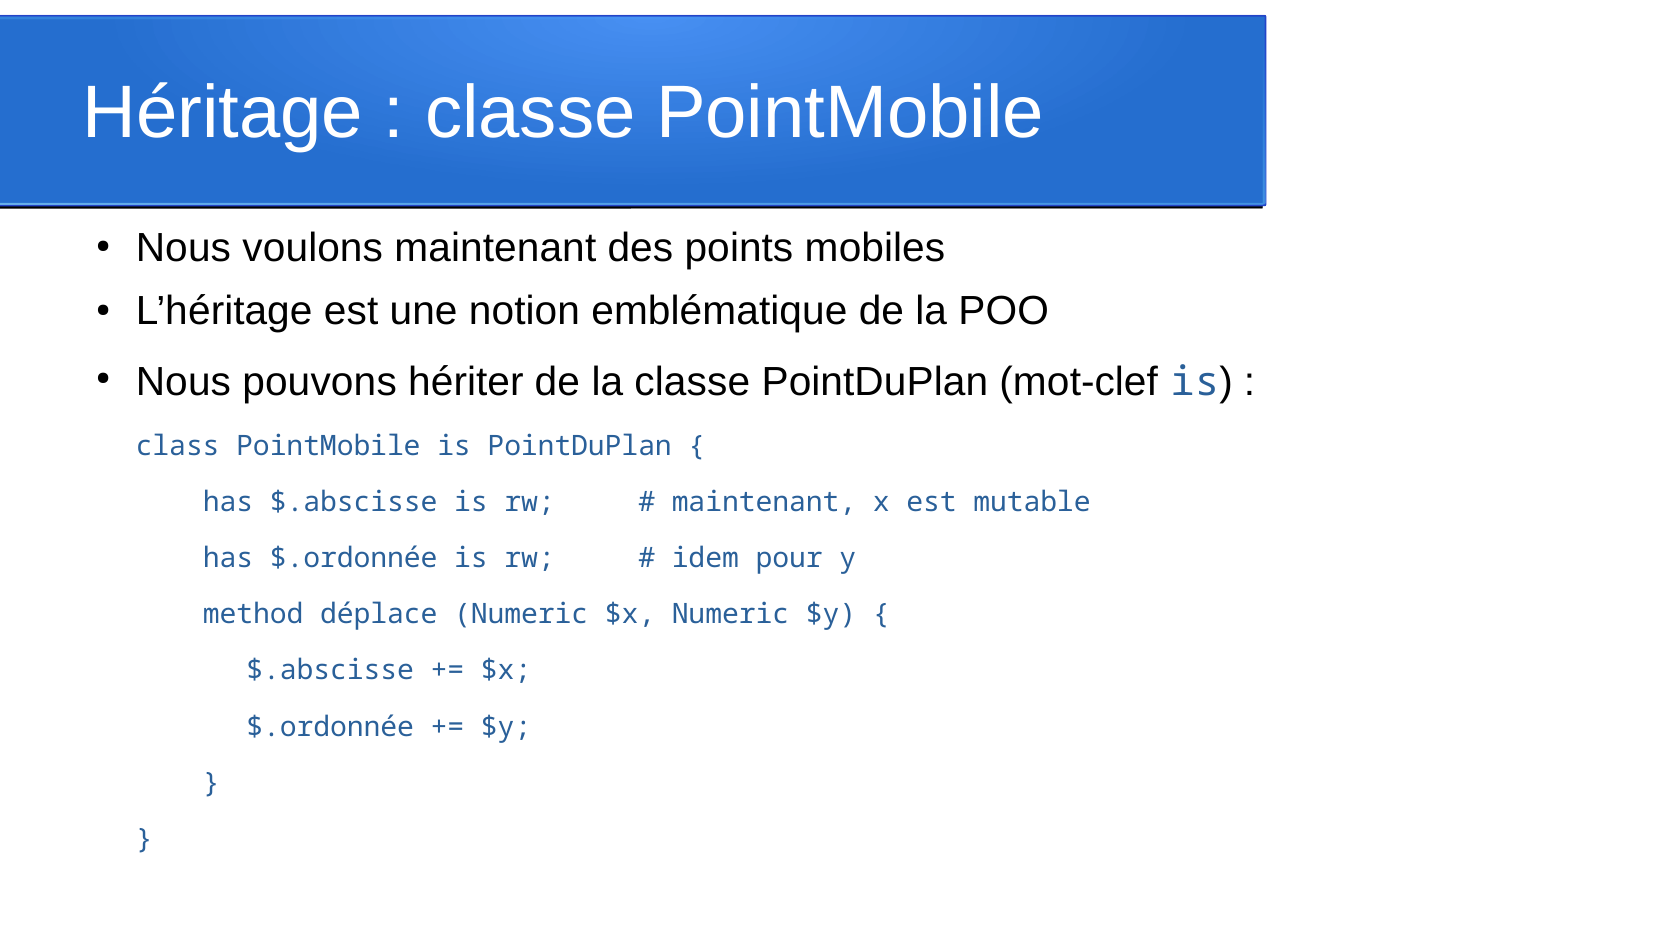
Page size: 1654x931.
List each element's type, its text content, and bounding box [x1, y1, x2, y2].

title Héritage : classe PointMobile [82, 35, 1235, 189]
picture [0, 13, 1270, 212]
list Nous voulons maintenant des points mobiles L’héritage est une notion emblématique de la POO Nous pouvons hériter de la classe PointDuPlan (mot-clef is) : class PointMobile is PointDuPlan { has $.abscisse is rw; # maintenant, x est mutable has $.ordonnée is rw; # idem pour y method déplace (Numeric $x, Numeric $y) { $.abscisse += $x; $.ordonnée += $y; } } [82, 224, 1571, 863]
